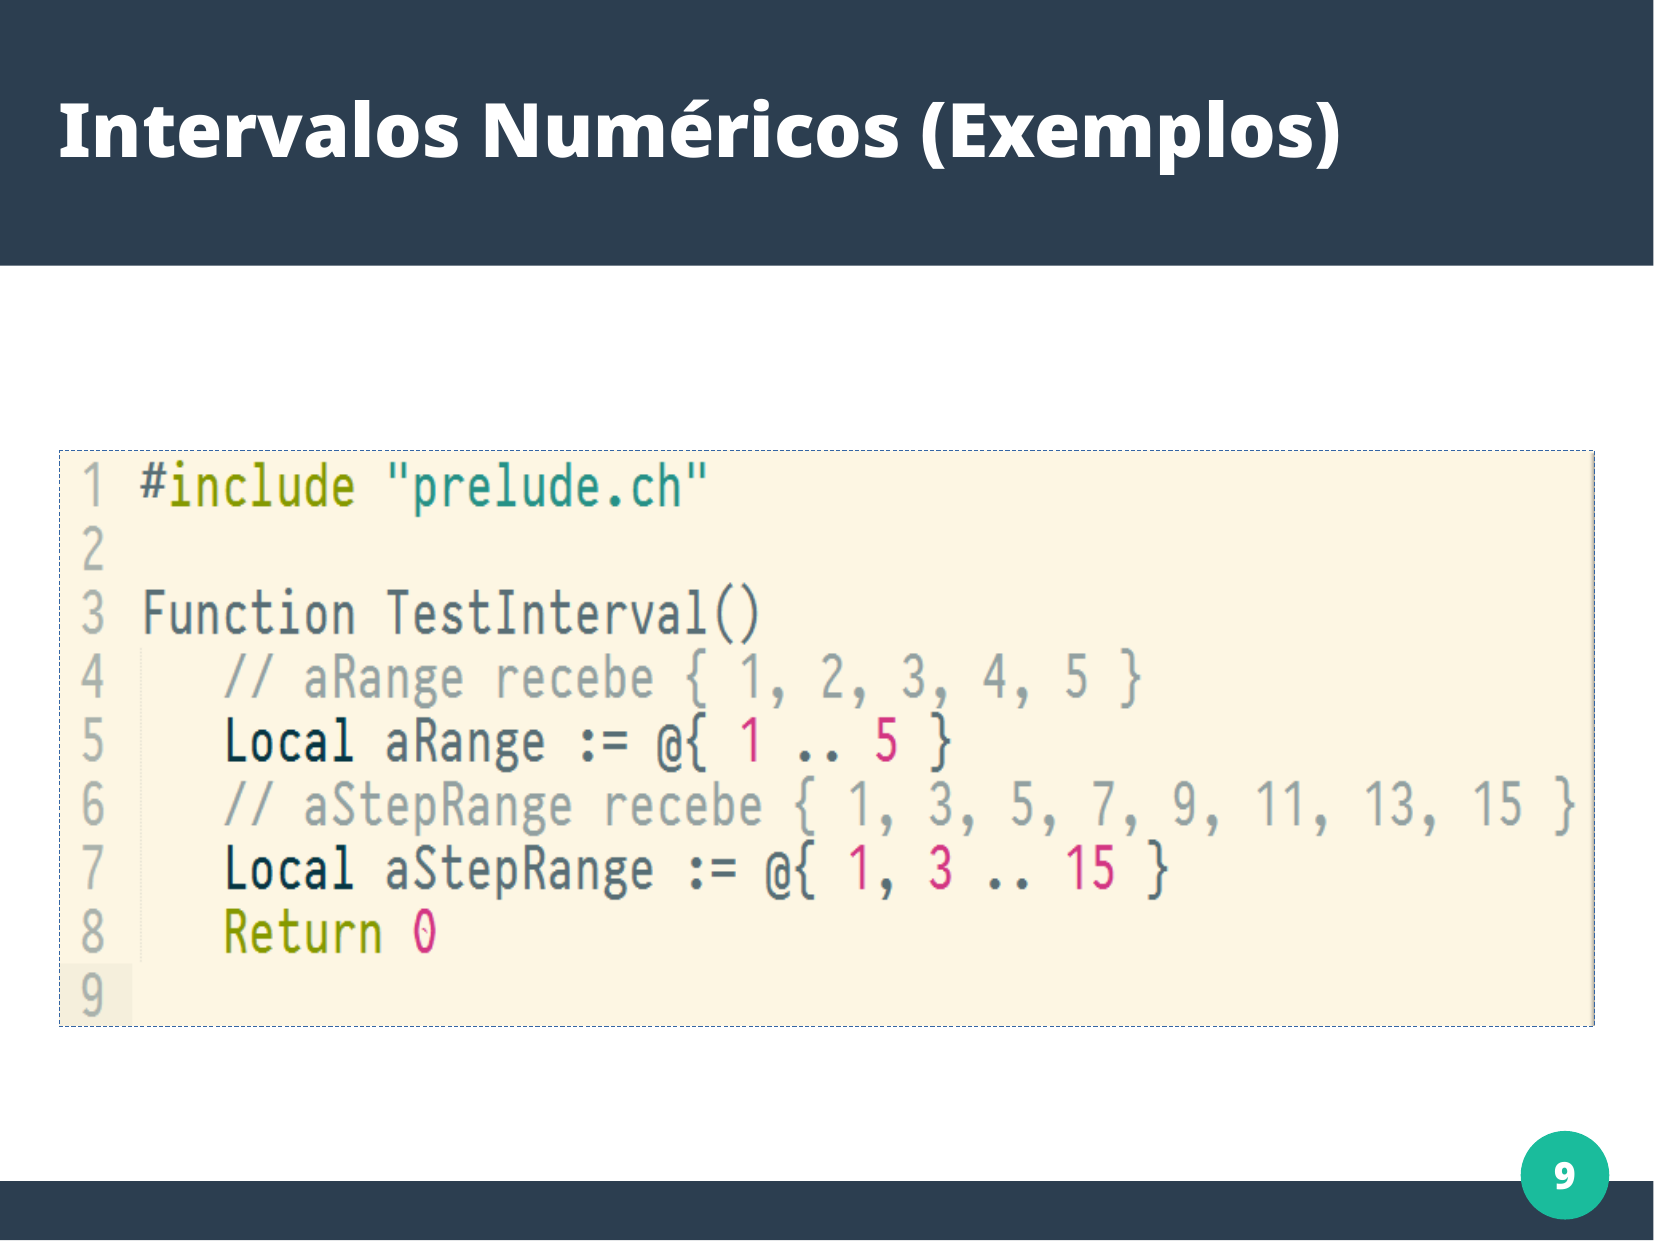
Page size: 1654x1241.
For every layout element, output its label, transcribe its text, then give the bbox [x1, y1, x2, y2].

picture [59, 450, 1595, 1027]
title Intervalos Numéricos (Exemplos) [59, 49, 1595, 207]
